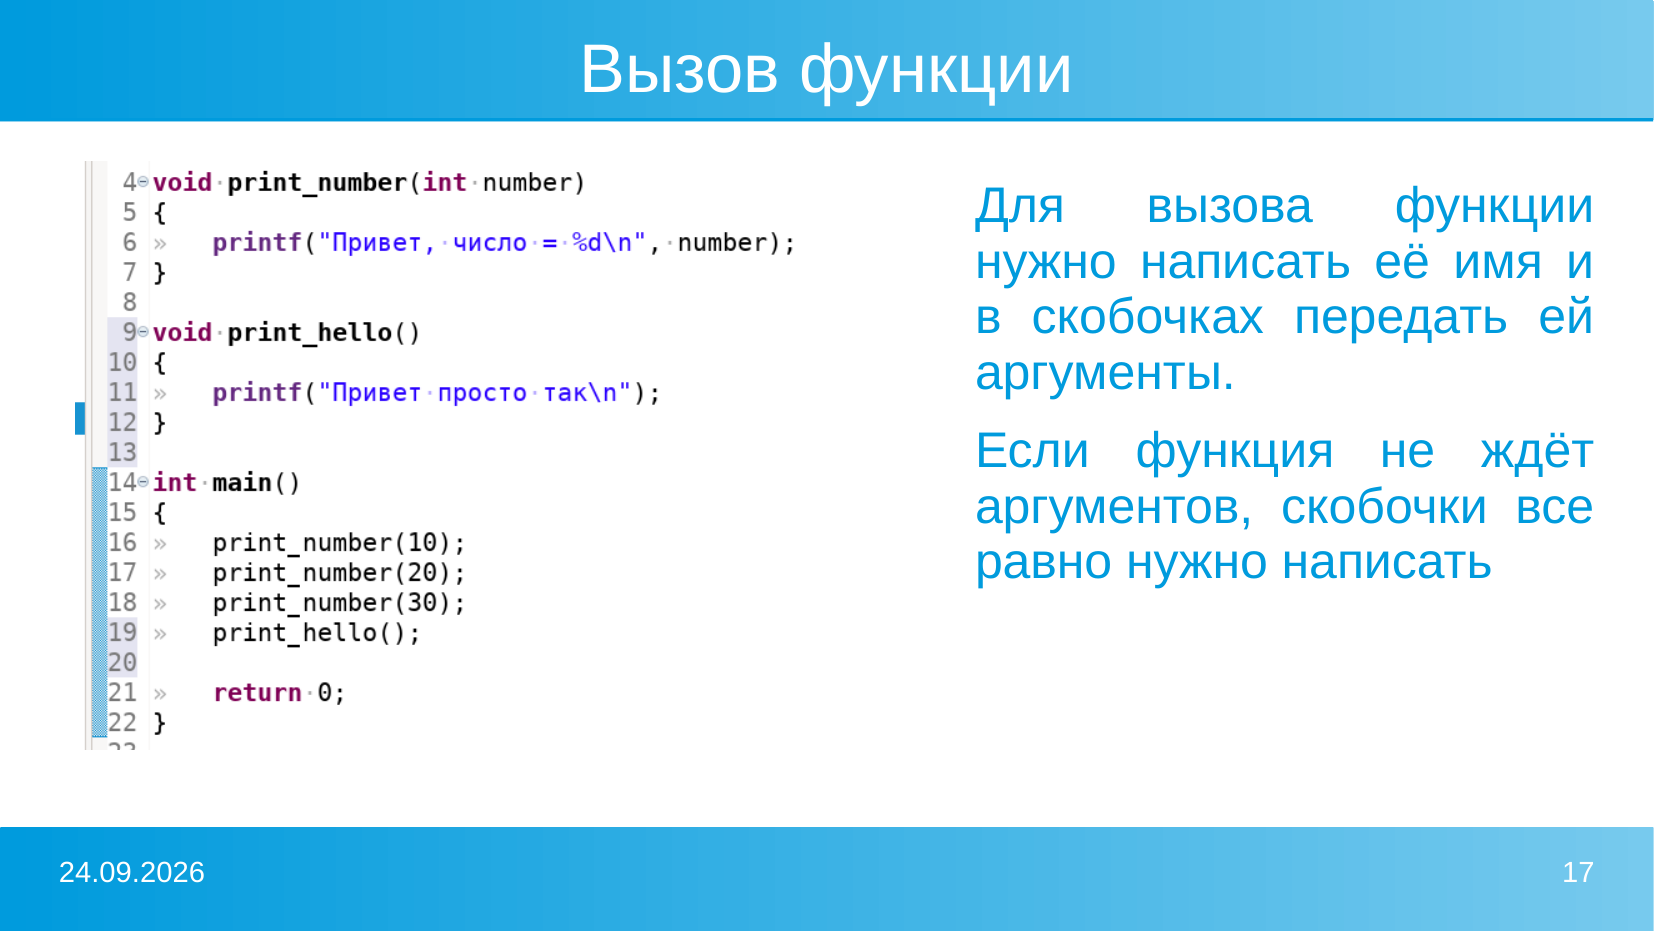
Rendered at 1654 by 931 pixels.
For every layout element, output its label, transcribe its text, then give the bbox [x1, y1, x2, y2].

title Вызов функции [59, 29, 1595, 108]
list Для вызова функции нужно написать её имя и в скобочках передать ей аргументы. Если функция не ждёт аргументов, скобочки все равно нужно написать [975, 177, 1595, 768]
picture [75, 161, 820, 751]
